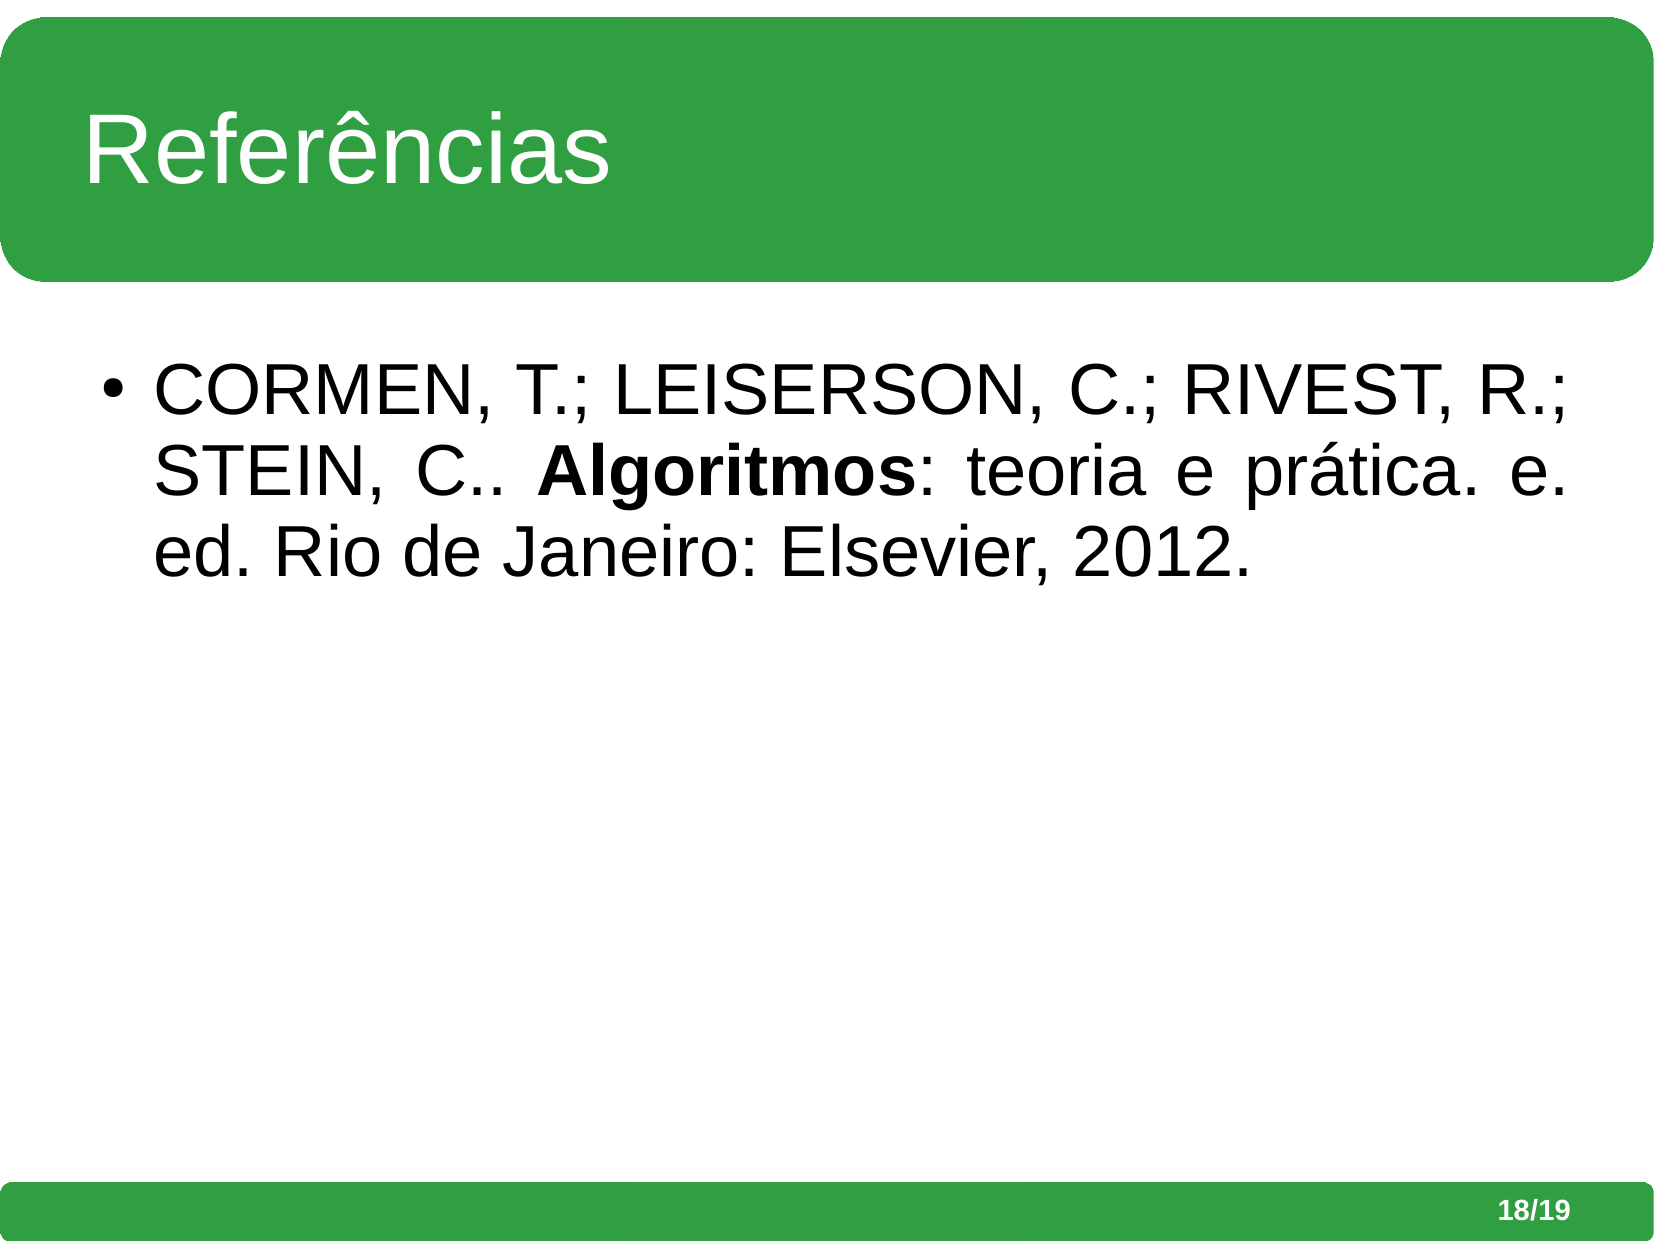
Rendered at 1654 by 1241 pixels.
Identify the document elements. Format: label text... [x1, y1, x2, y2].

list CORMEN, T.; LEISERSON, C.; RIVEST, R.; STEIN, C.. Algoritmos: teoria e prática. e. ed. Rio de Janeiro: Elsevier, 2012. [82, 349, 1571, 1069]
title Referências [82, 47, 1571, 252]
